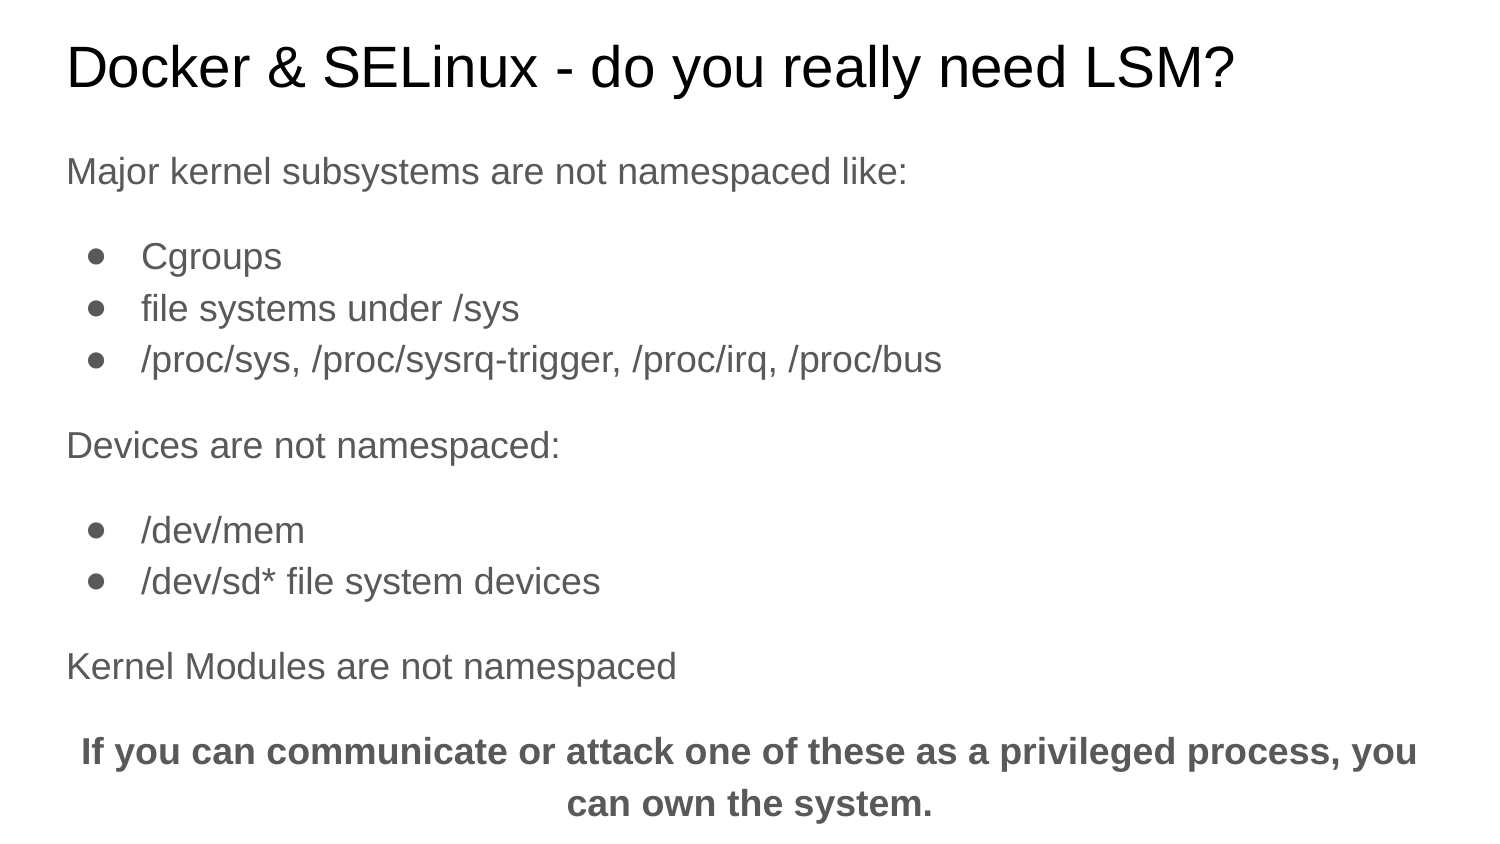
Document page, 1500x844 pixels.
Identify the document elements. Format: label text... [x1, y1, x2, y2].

list Major kernel subsystems are not namespaced like: Cgroups file systems under /sys /proc/sys, /proc/sysrq-trigger, /proc/irq, /proc/bus Devices are not namespaced: /dev/mem /dev/sd* file system devices Kernel Modules are not namespaced If you can communicate or attack one of these as a privileged process, you can own the system. [51, 125, 1449, 686]
title Docker & SELinux - do you really need LSM? [51, 13, 1449, 108]
